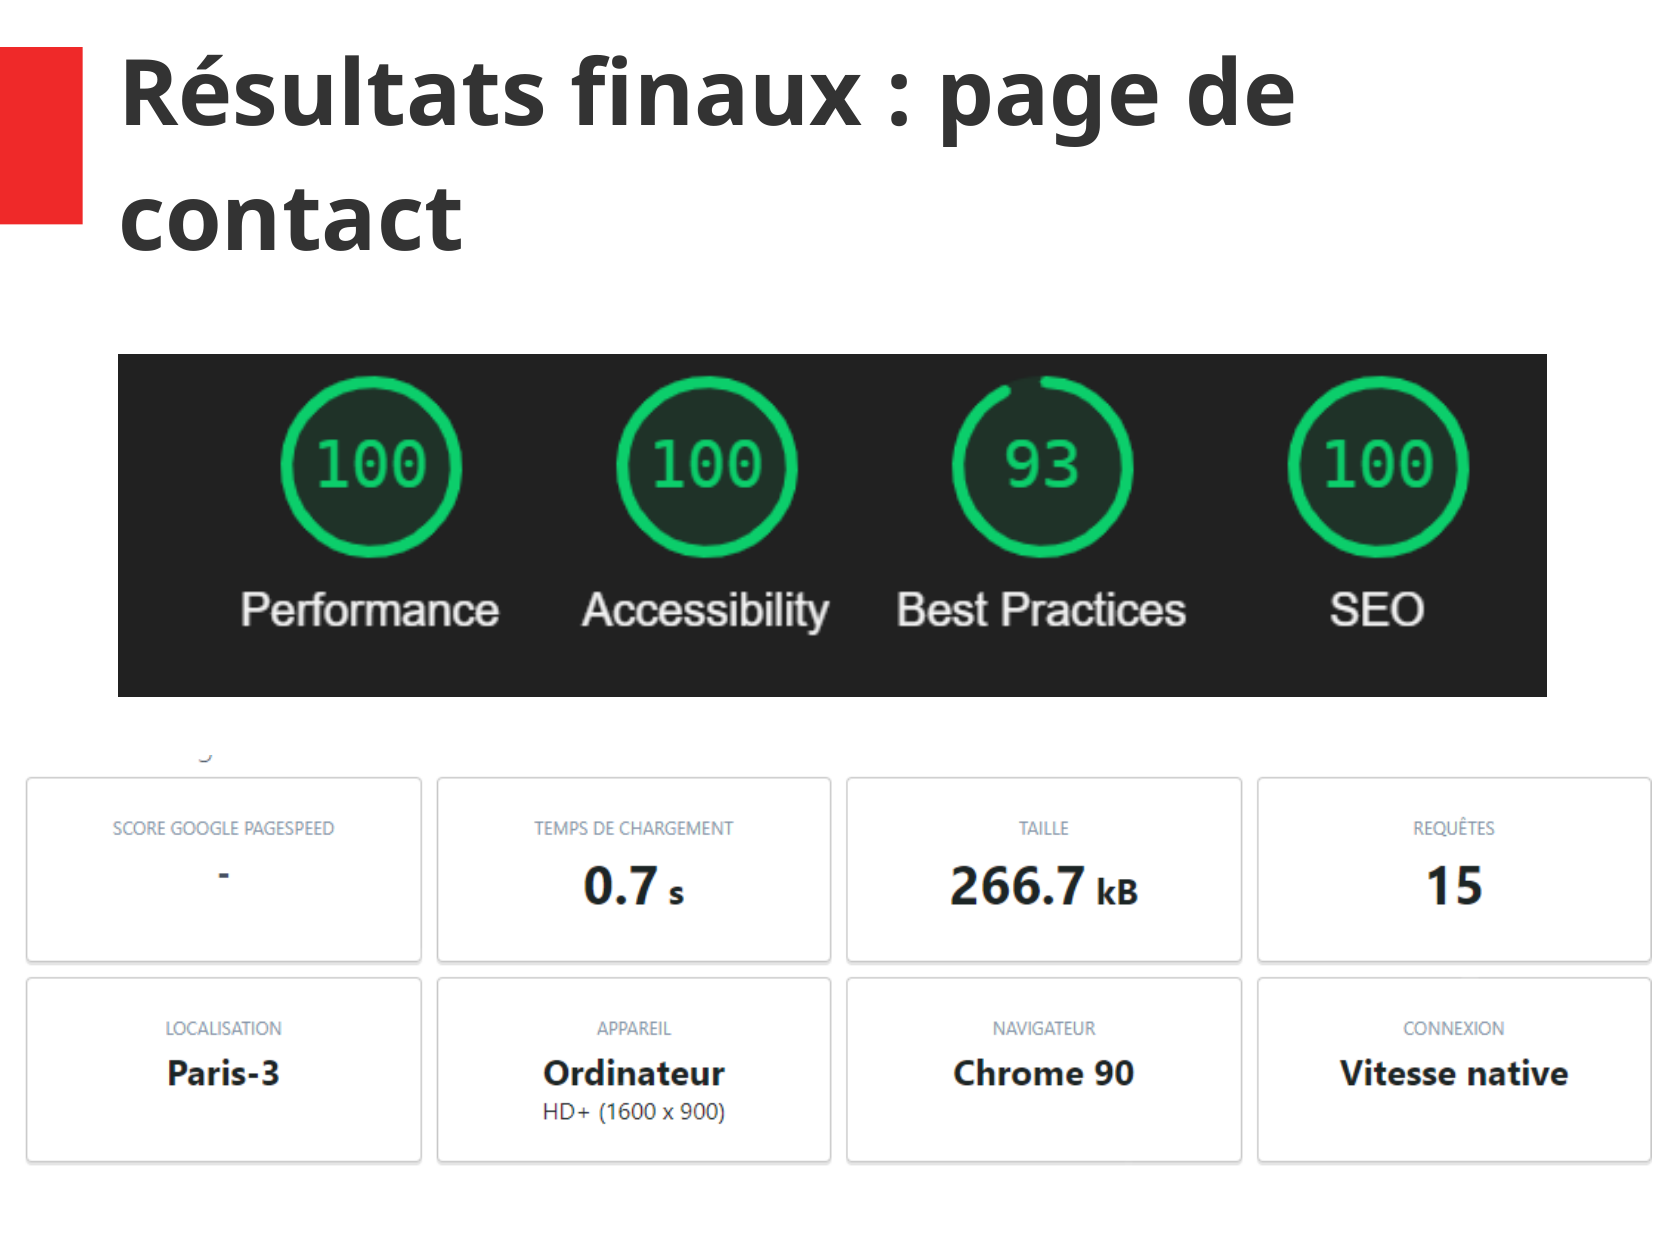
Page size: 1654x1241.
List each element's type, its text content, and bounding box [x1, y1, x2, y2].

title Résultats finaux : page de contact [118, 27, 1571, 278]
picture [118, 354, 1547, 697]
picture [0, 755, 1652, 1173]
